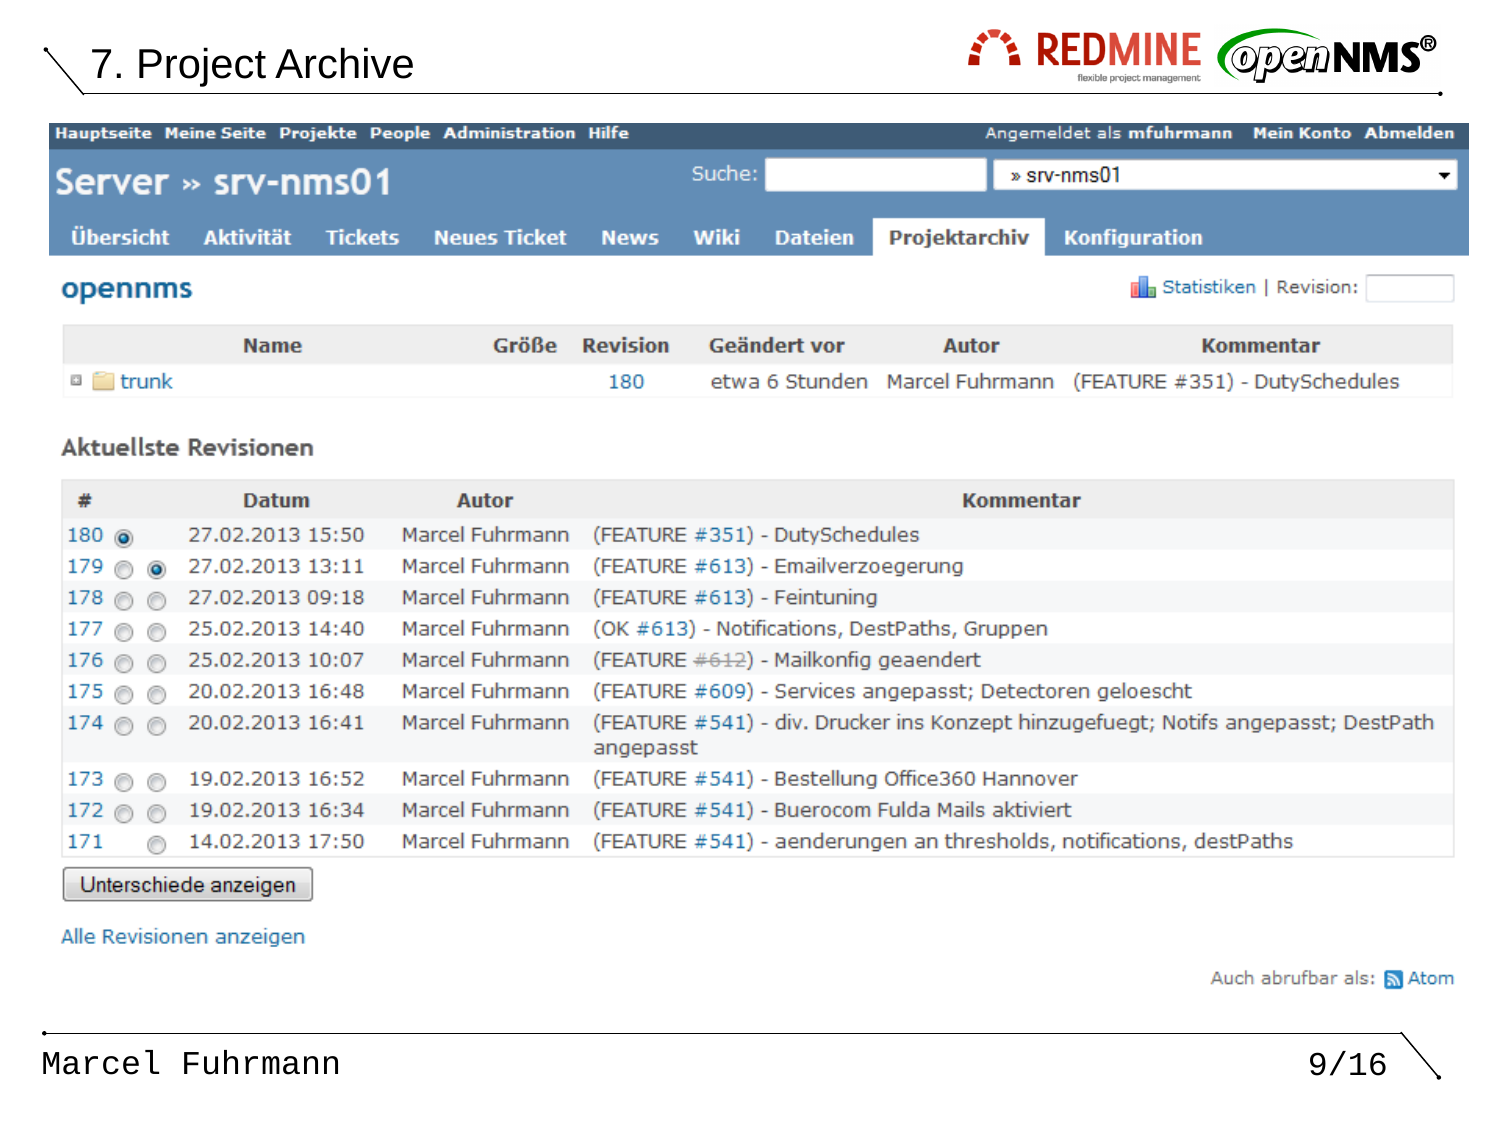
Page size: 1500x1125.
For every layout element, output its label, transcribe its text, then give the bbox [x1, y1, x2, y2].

picture [960, 21, 1441, 88]
title 7. Project Archive [90, 29, 691, 94]
picture [49, 123, 1469, 1009]
